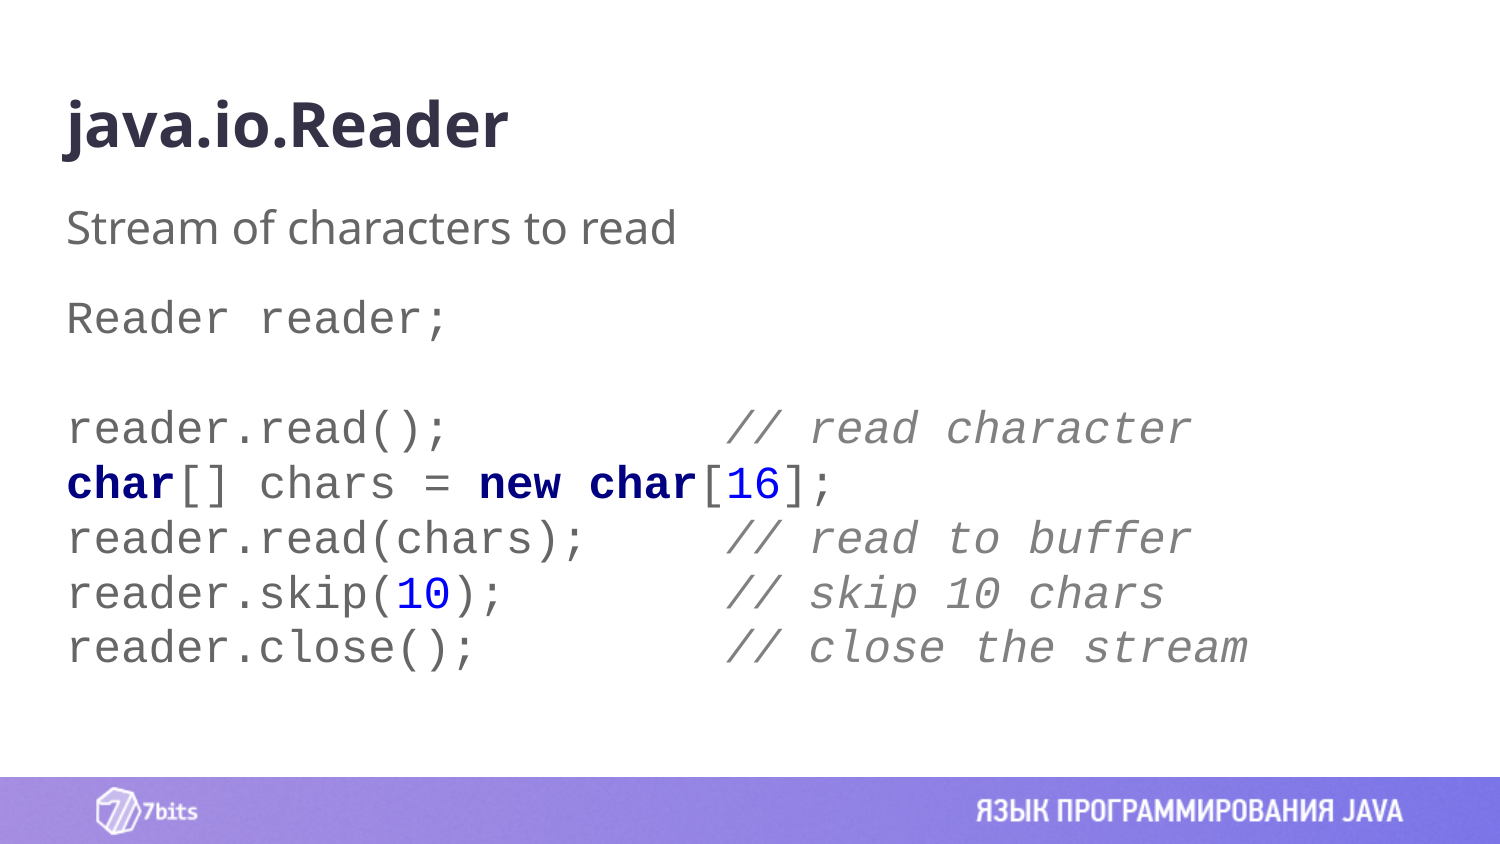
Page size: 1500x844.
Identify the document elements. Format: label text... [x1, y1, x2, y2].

picture [0, 777, 1500, 844]
list Stream of characters to read Reader reader; reader.read(); // read character char[] chars = new char[16]; reader.read(chars); // read to buffer reader.skip(10); // skip 10 chars reader.close(); // close the stream [51, 184, 1449, 745]
title java.io.Reader [51, 69, 1449, 164]
